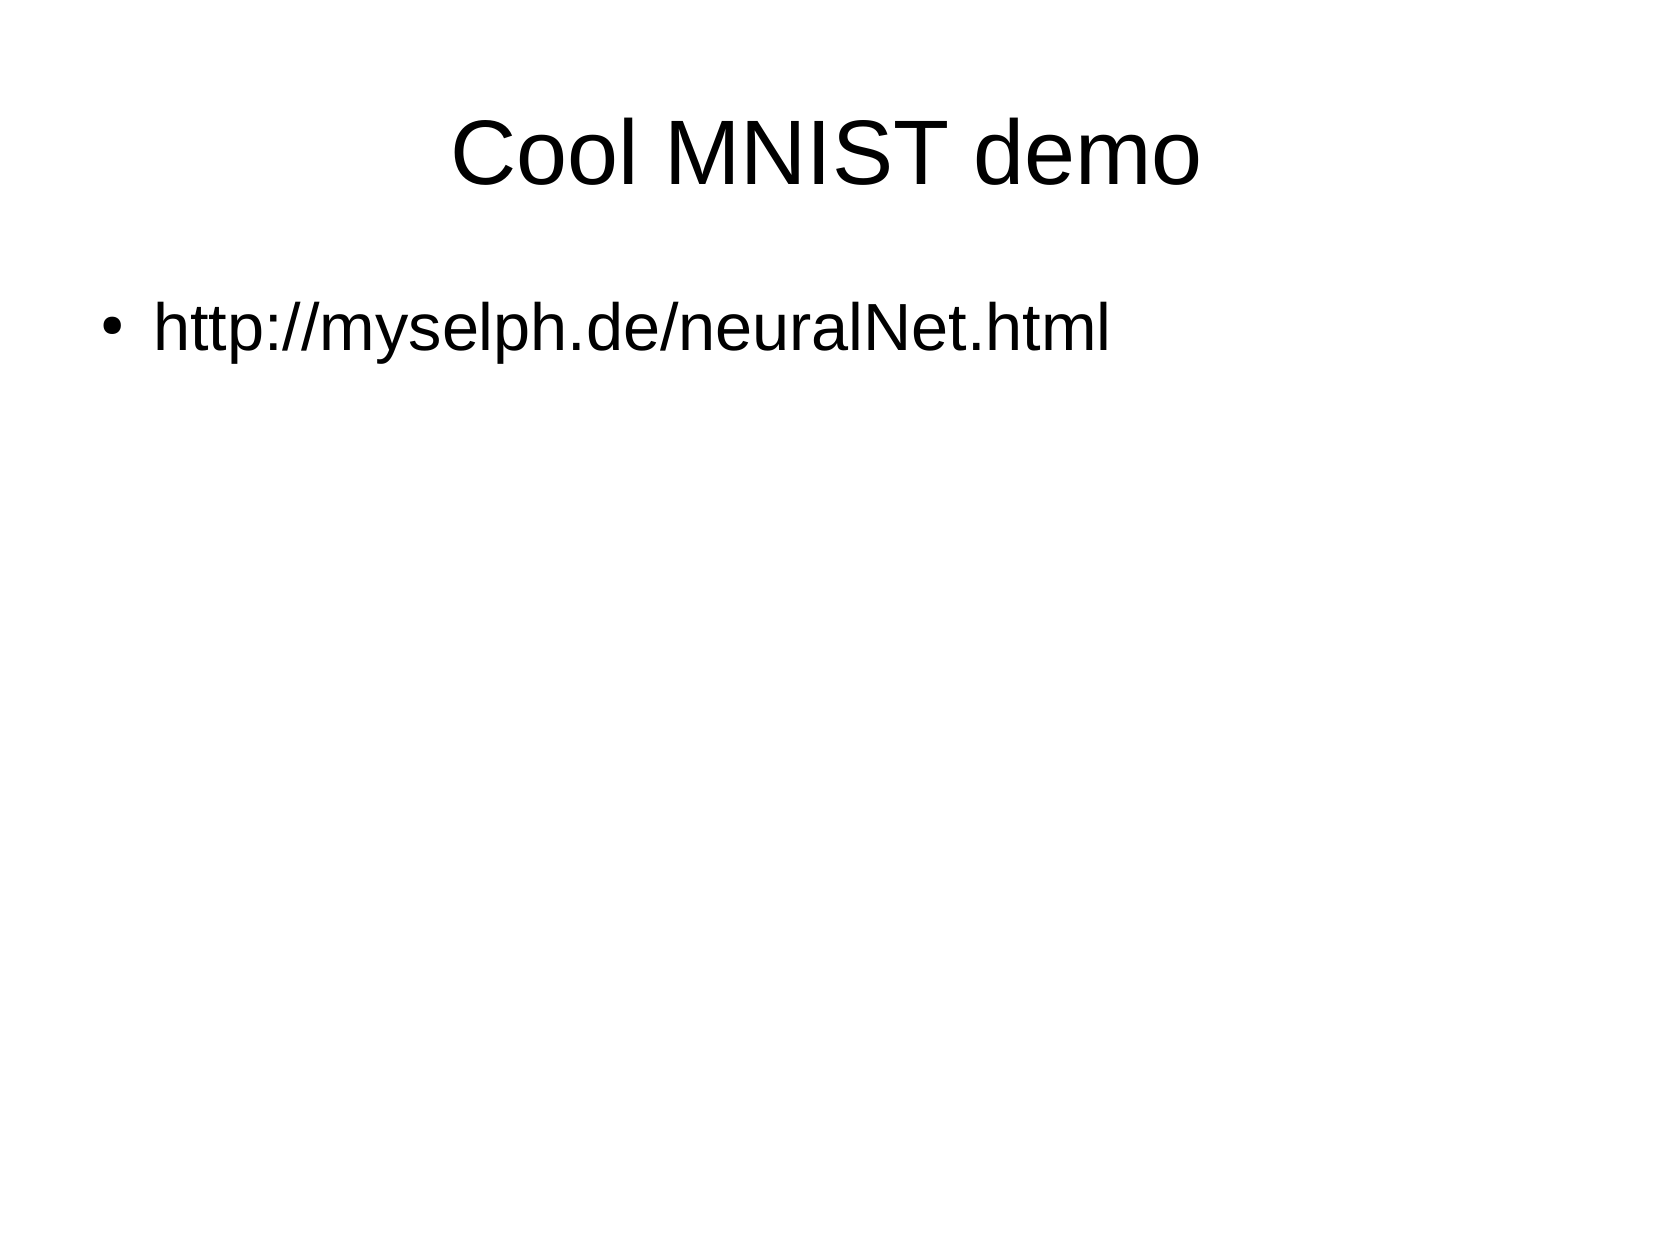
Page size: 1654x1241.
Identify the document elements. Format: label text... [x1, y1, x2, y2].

title Cool MNIST demo [82, 49, 1571, 257]
list http://myselph.de/neuralNet.html [82, 290, 1571, 1010]
